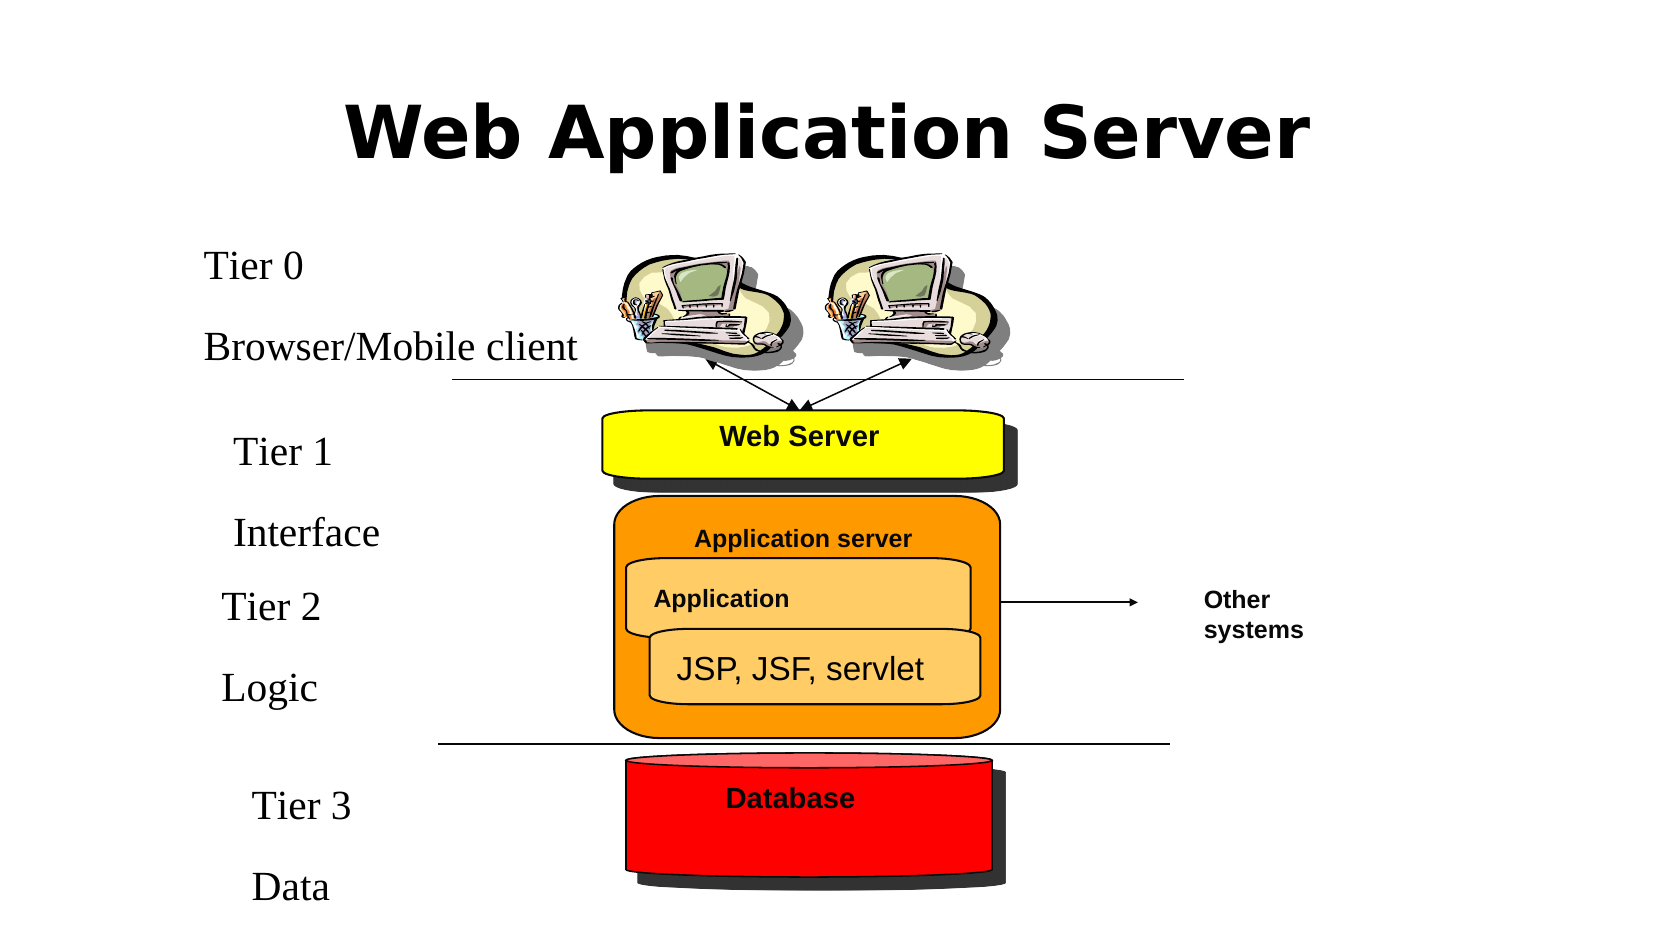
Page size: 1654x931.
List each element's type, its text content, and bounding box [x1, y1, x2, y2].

text_box Web Server [604, 410, 996, 461]
text_box Database [673, 772, 908, 823]
title Web Application Server [124, 82, 1530, 176]
text_box [625, 761, 993, 878]
text_box Application [626, 558, 971, 637]
picture [618, 252, 793, 359]
text_box Tier 1 Interface [218, 416, 472, 563]
text_box [602, 413, 1004, 479]
text_box Other systems [1189, 575, 1382, 652]
text_box [614, 495, 1001, 739]
text_box JSP, JSF, servlet [649, 628, 981, 705]
text_box Application server [661, 515, 946, 561]
picture [824, 252, 999, 359]
text_box Tier 3 Data [236, 770, 491, 917]
text_box Tier 2 Logic [206, 571, 460, 718]
text_box Tier 0 Browser/Mobile client [188, 230, 615, 377]
